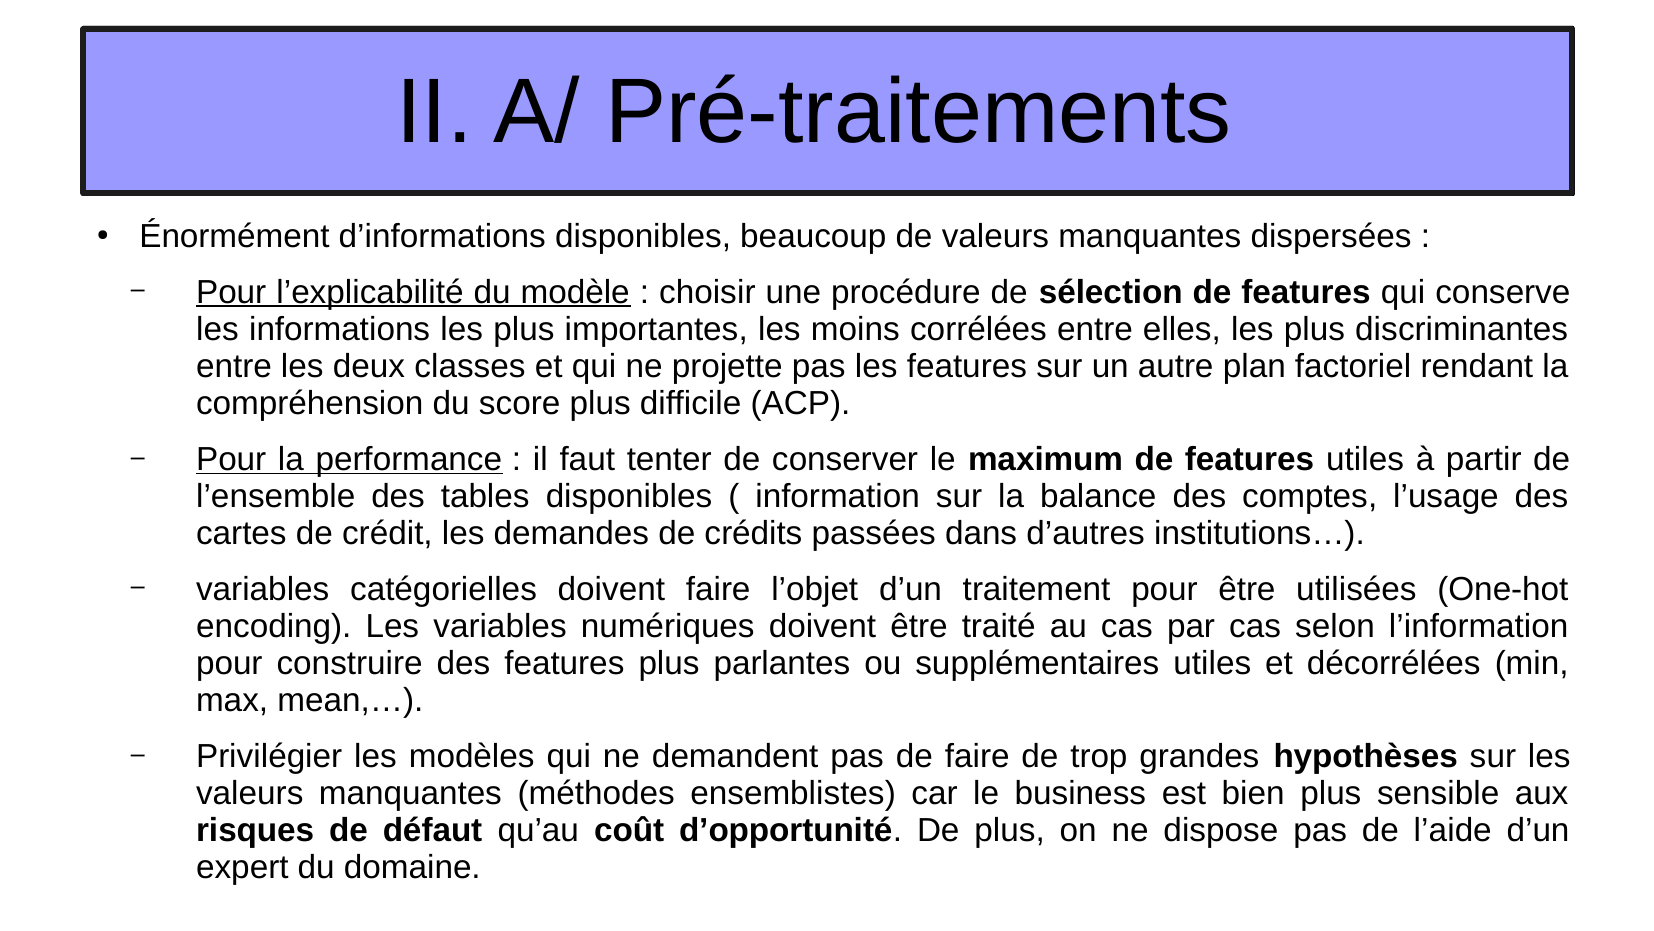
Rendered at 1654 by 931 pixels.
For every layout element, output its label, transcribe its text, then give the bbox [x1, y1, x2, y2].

list Énormément d’informations disponibles, beaucoup de valeurs manquantes dispersées : Pour l’explicabilité du modèle : choisir une procédure de sélection de features qui conserve les informations les plus importantes, les moins corrélées entre elles, les plus discriminantes entre les deux classes et qui ne projette pas les features sur un autre plan factoriel rendant la compréhension du score plus difficile (ACP). Pour la performance : il faut tenter de conserver le maximum de features utiles à partir de l’ensemble des tables disponibles ( information sur la balance des comptes, l’usage des cartes de crédit, les demandes de crédits passées dans d’autres institutions…). variables catégorielles doivent faire l’objet d’un traitement pour être utilisées (One-hot encoding). Les variables numériques doivent être traité au cas par cas selon l’information pour construire des features plus parlantes ou supplémentaires utiles et décorrélées (min, max, mean,…). Privilégier les modèles qui ne demandent pas de faire de trop grandes hypothèses sur les valeurs manquantes (méthodes ensemblistes) car le business est bien plus sensible aux risques de défaut qu’au coût d’opportunité. De plus, on ne dispose pas de l’aide d’un expert du domaine. [82, 217, 1571, 886]
title II. A/ Pré-traitements [83, 28, 1572, 193]
